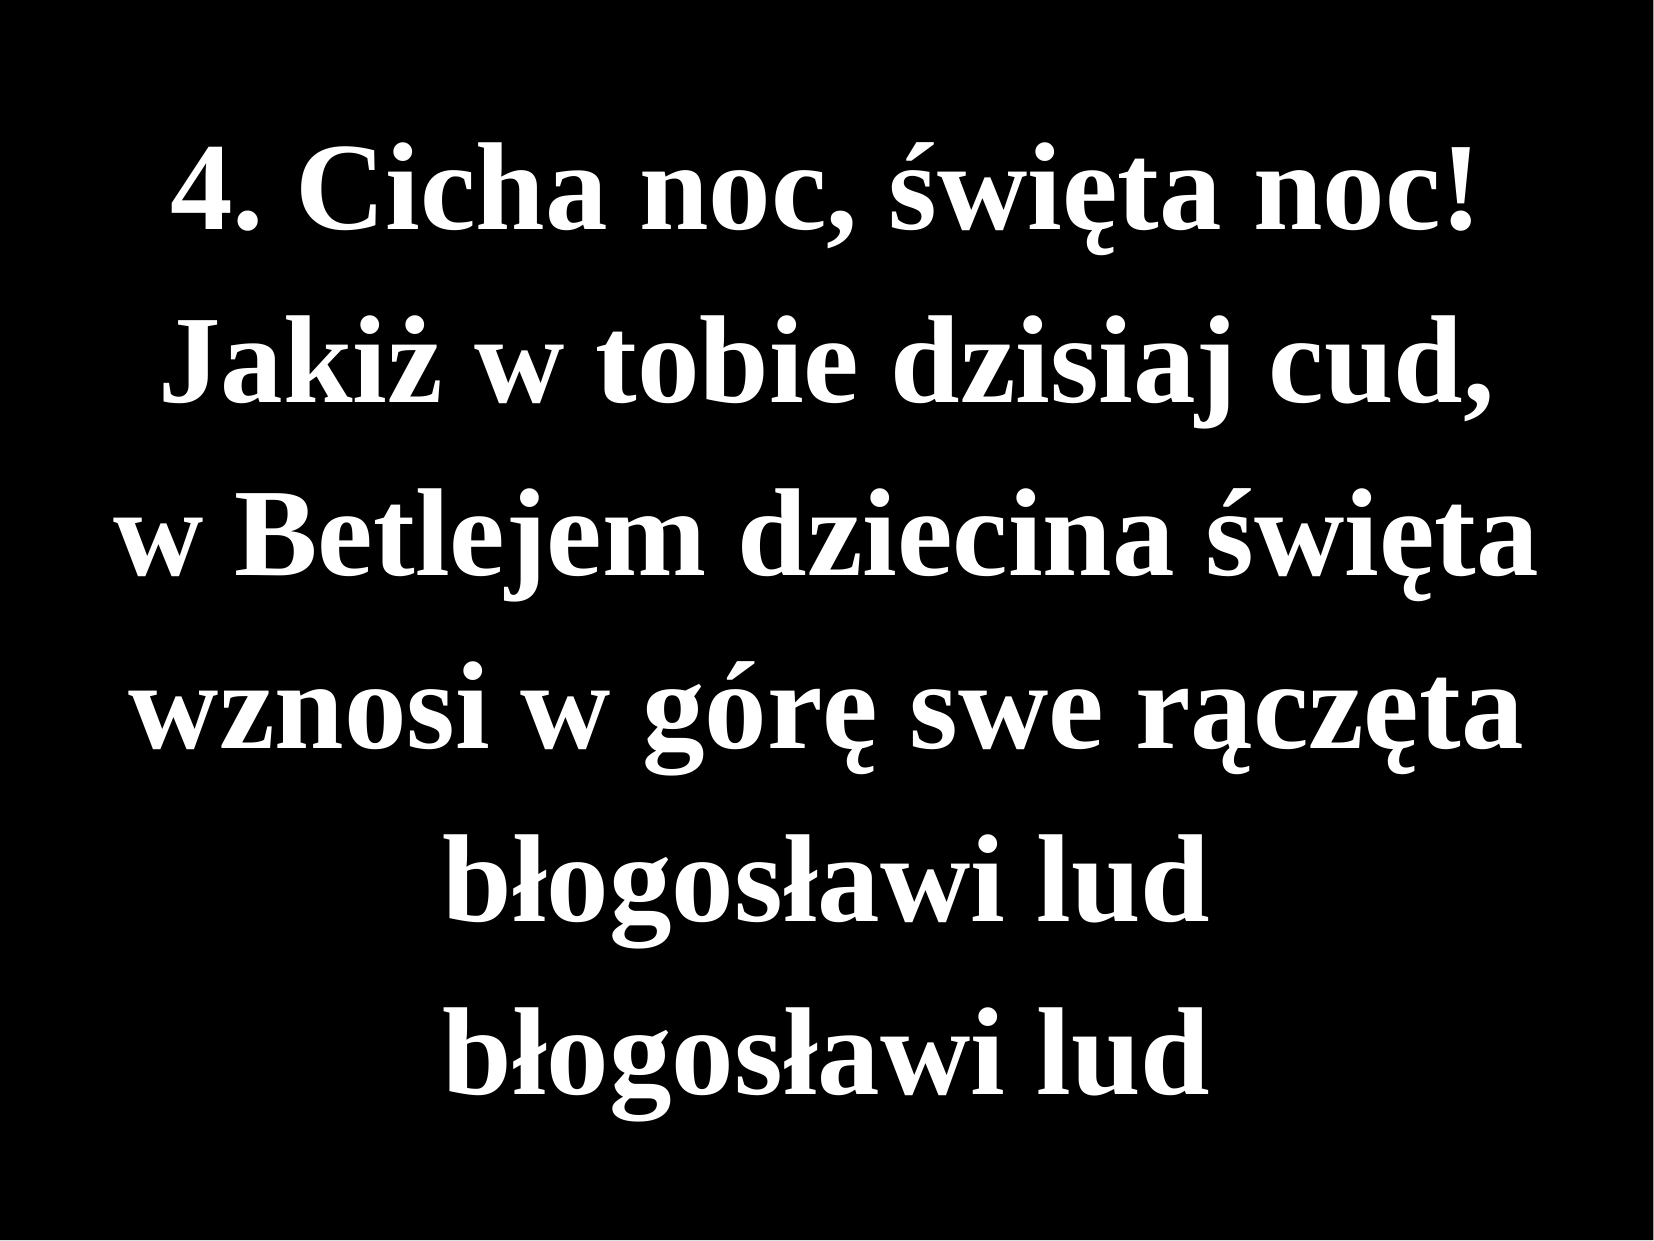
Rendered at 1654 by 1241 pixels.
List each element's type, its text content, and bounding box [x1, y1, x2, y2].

title 4. Cicha noc, święta noc! ppp Jakiż w tobie dzisiaj cud, ppp w Betlejem dziecina święta ppp wznosi w górę swe rączęta ppp błogosławi lud ppp błogosławi lud [0, 0, 1654, 1241]
